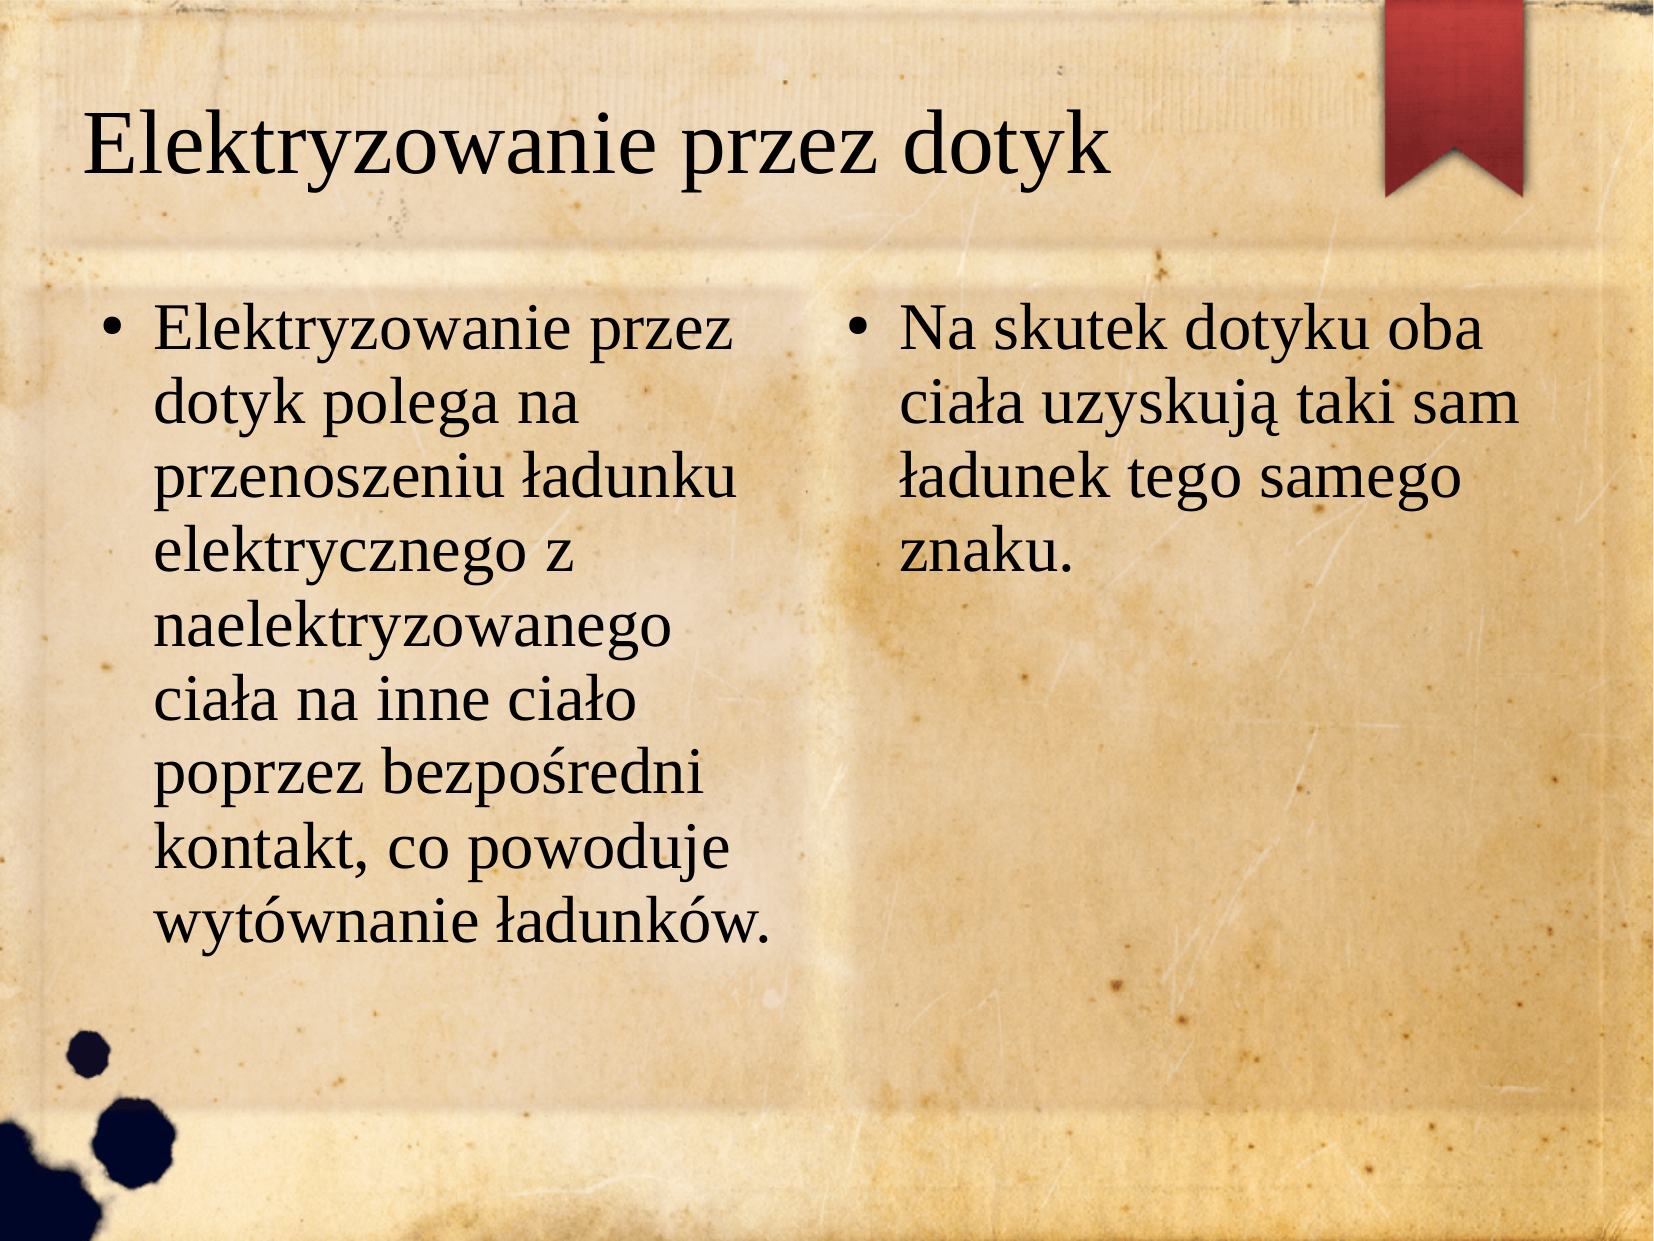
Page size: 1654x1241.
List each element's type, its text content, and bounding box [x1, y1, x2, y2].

list Na skutek dotyku oba ciała uzyskują taki sam ładunek tego samego znaku. [828, 290, 1539, 1010]
list Elektryzowanie przez dotyk polega na przenoszeniu ładunku elektrycznego z naelektryzowanego ciała na inne ciało poprzez bezpośredni kontakt, co powoduje wytównanie ładunków. [82, 290, 793, 1010]
title Elektryzowanie przez dotyk [82, 49, 1347, 237]
picture [0, 0, 1654, 1241]
